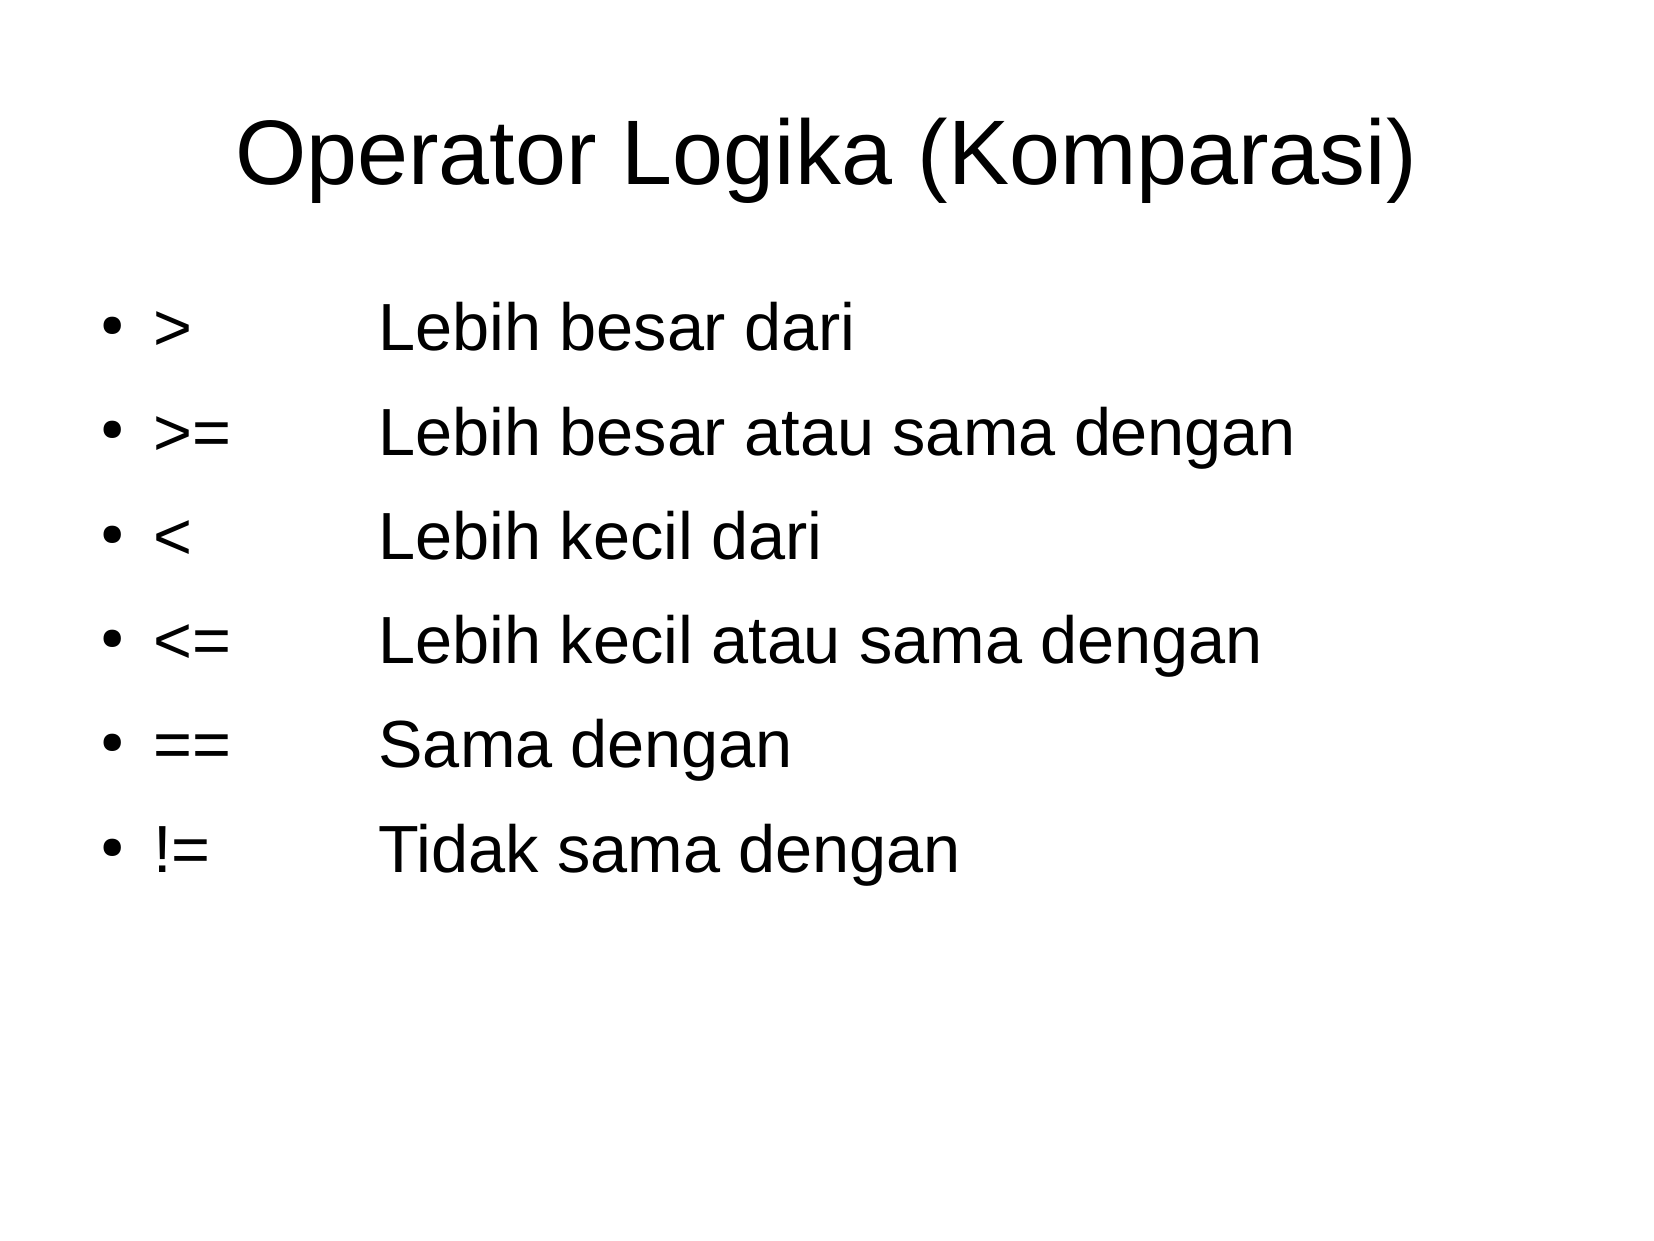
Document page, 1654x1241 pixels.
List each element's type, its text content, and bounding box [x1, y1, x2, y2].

list > Lebih besar dari >= Lebih besar atau sama dengan < Lebih kecil dari <= Lebih kecil atau sama dengan == Sama dengan != Tidak sama dengan [82, 290, 1571, 1010]
title Operator Logika (Komparasi) [82, 49, 1571, 257]
